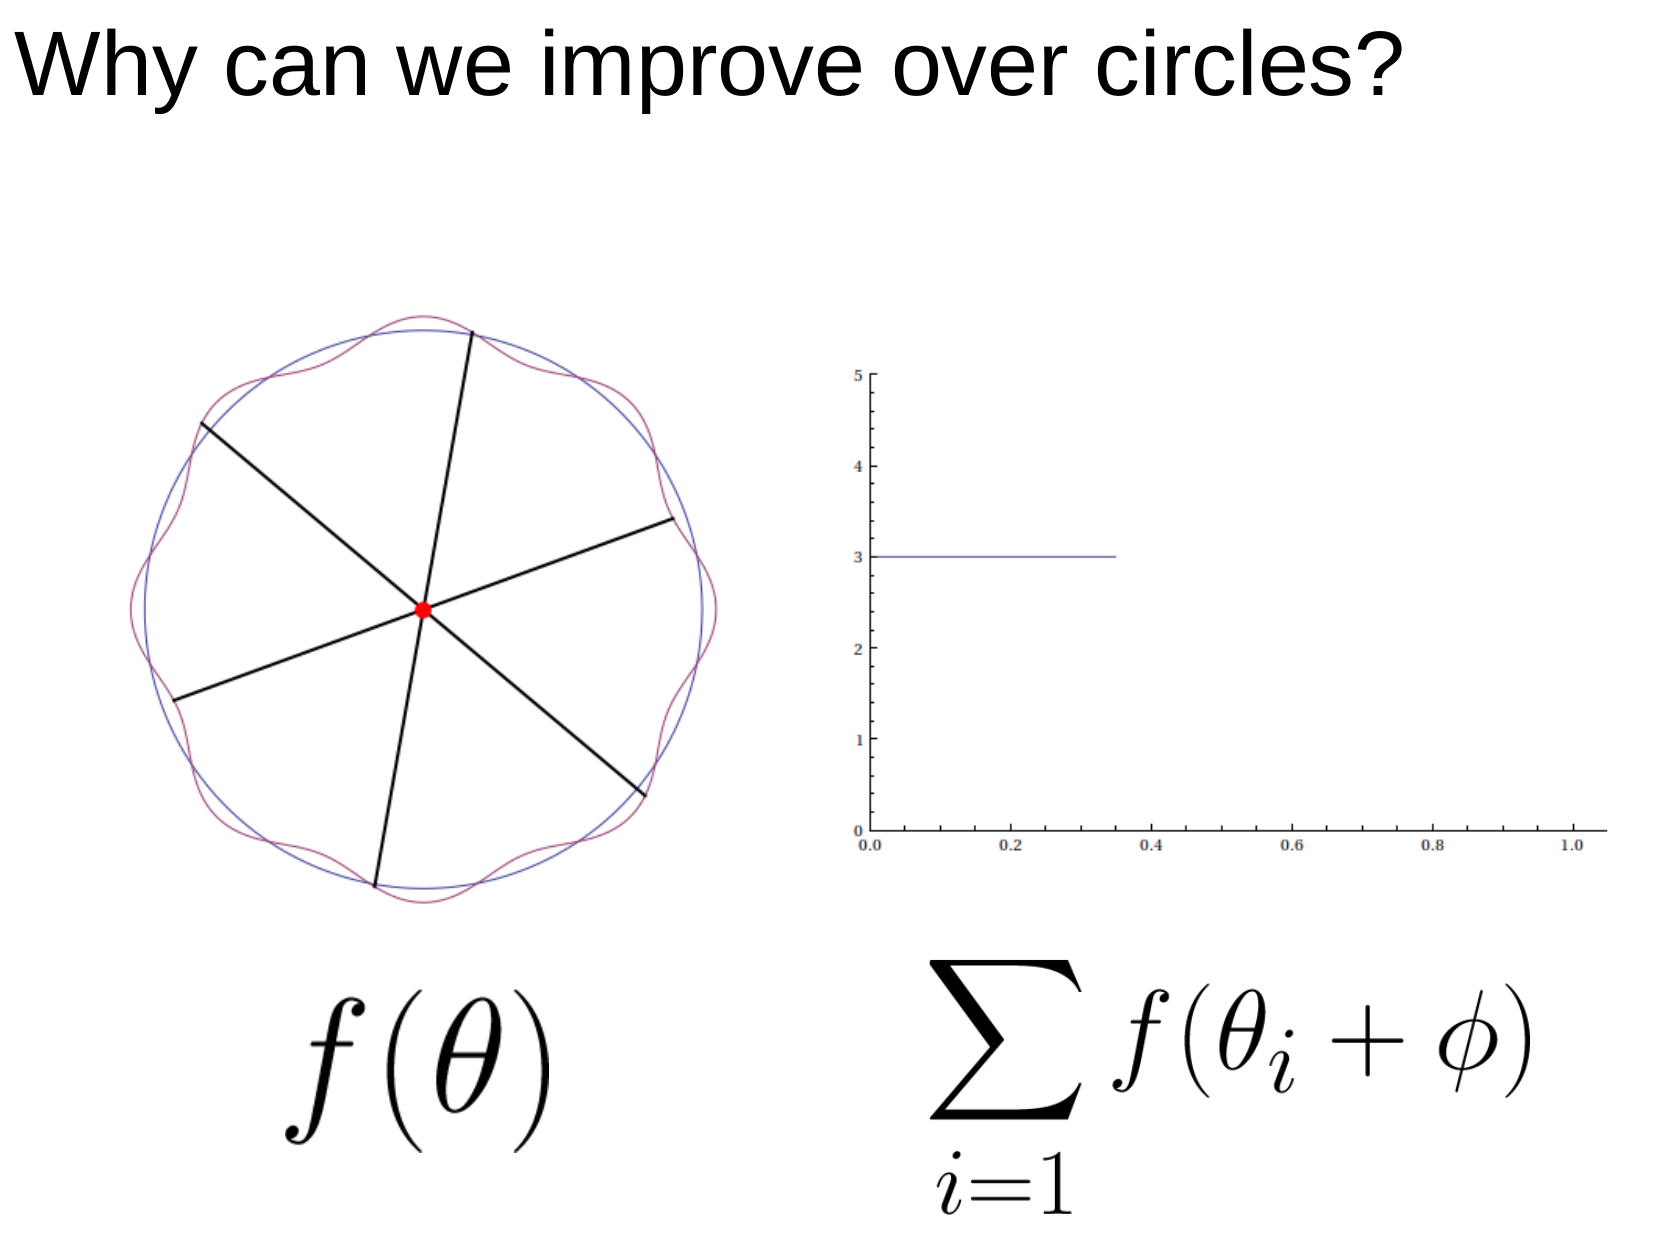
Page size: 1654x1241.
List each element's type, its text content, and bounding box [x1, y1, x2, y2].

picture [46, 278, 1609, 1216]
picture [285, 989, 549, 1153]
text_box Why can we improve over circles? [0, 5, 1654, 123]
